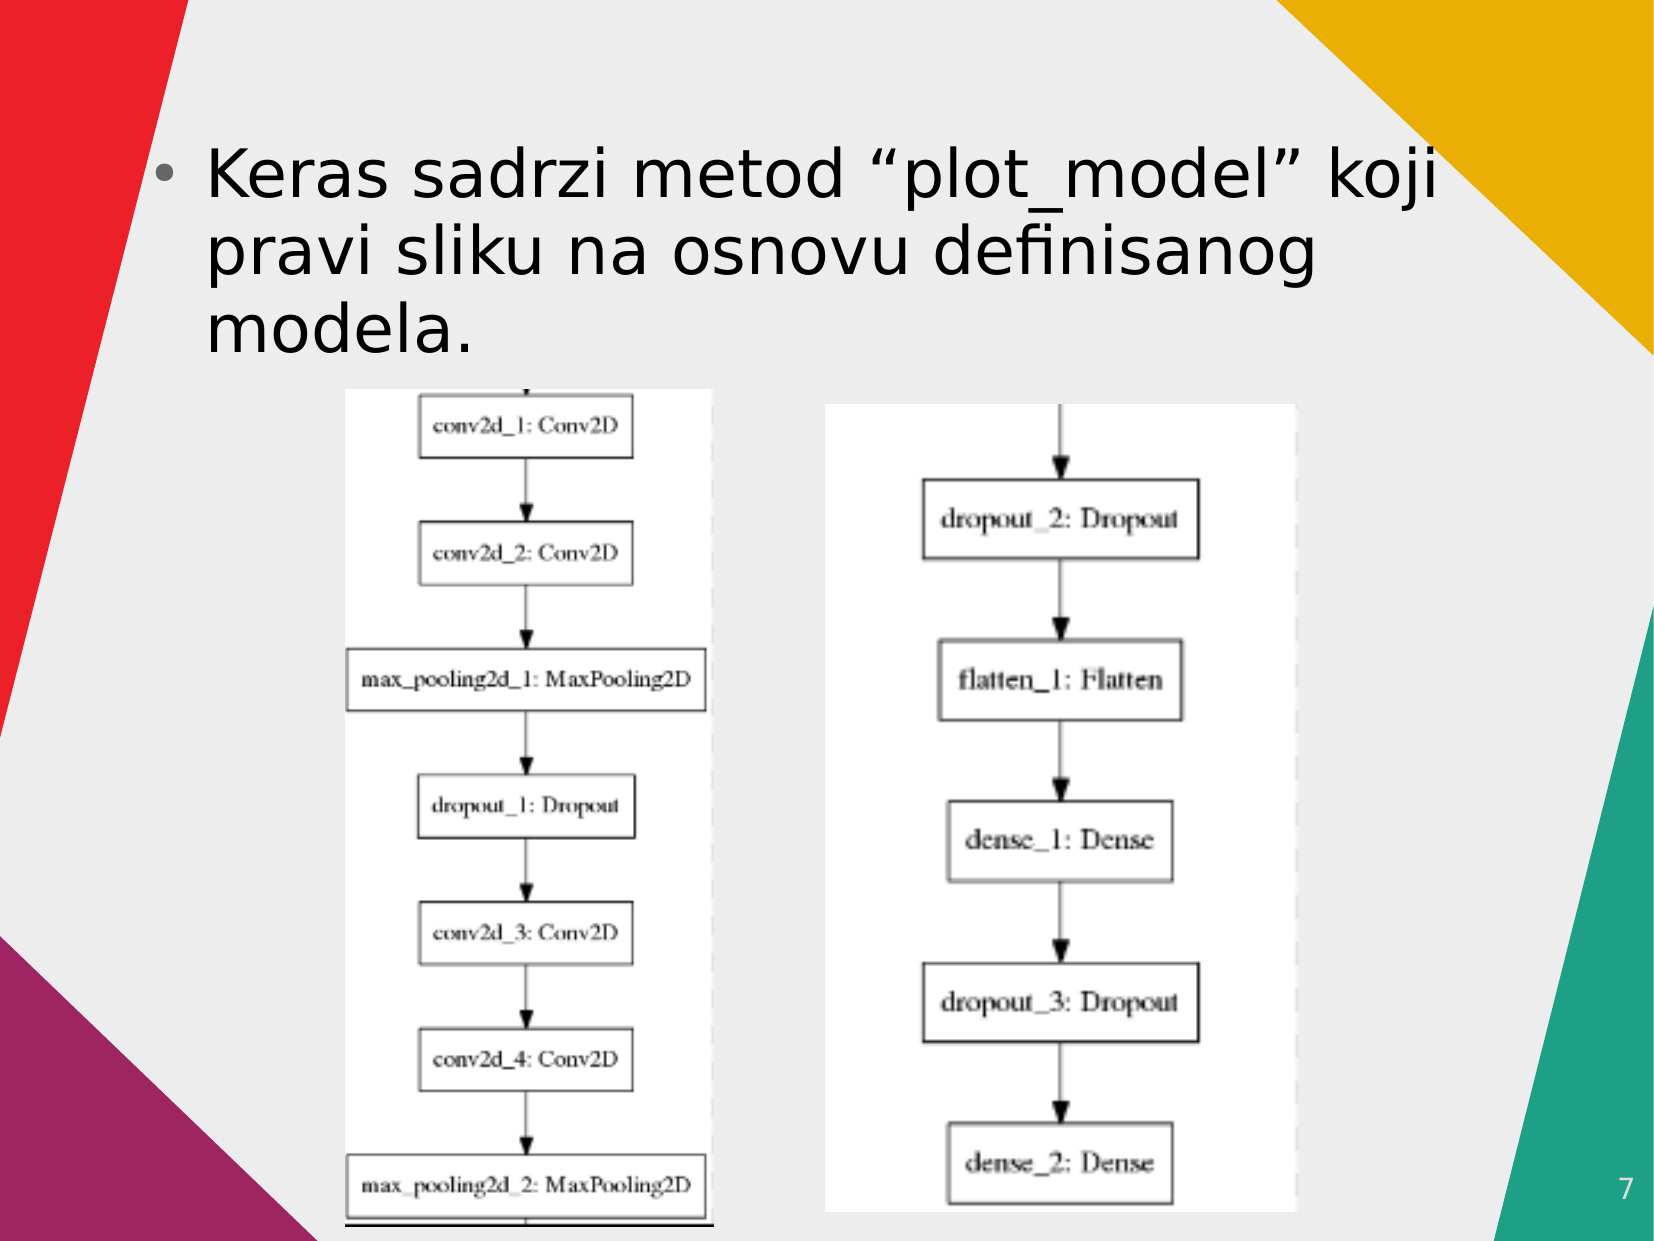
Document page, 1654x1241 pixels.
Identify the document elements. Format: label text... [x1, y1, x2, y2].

picture [825, 404, 1299, 1212]
picture [345, 389, 714, 1228]
list Keras sadrzi metod “plot_model” koji pravi sliku na osnovu definisanog modela. [135, 135, 1559, 866]
